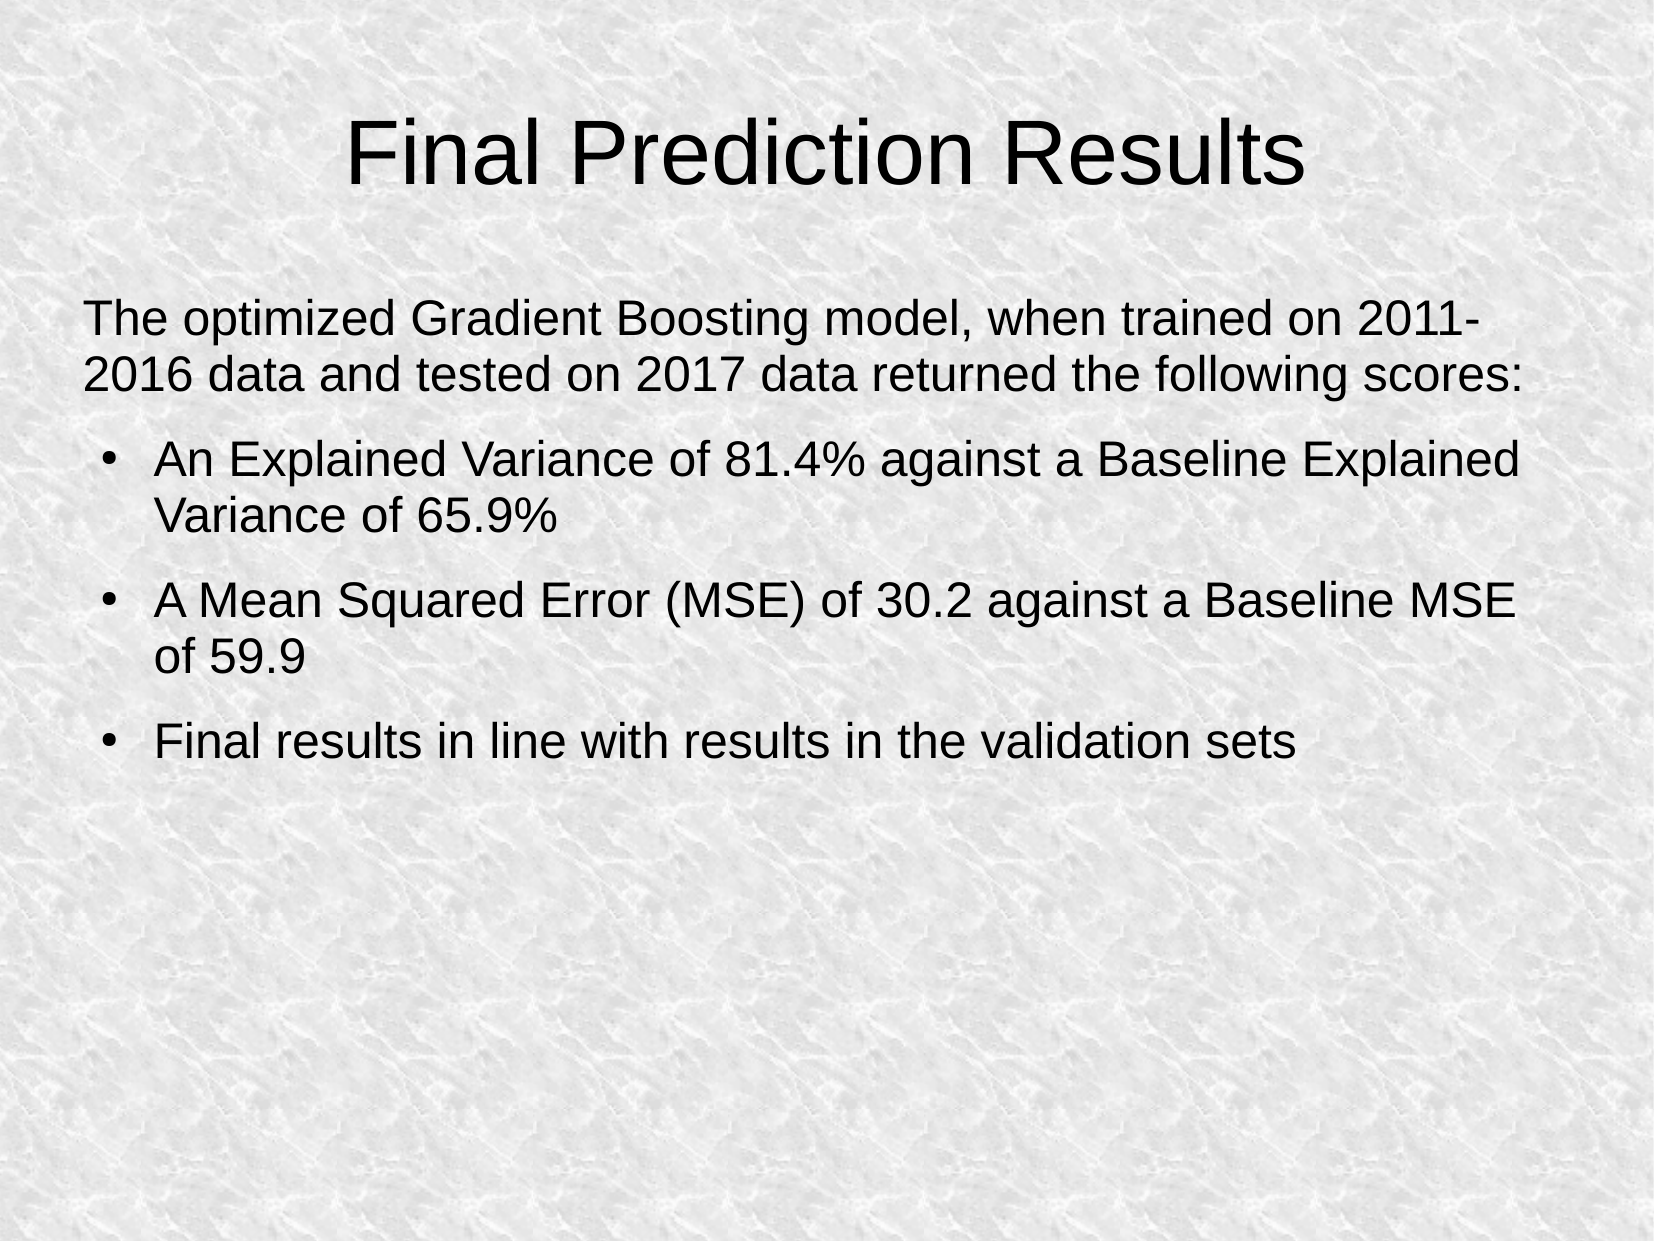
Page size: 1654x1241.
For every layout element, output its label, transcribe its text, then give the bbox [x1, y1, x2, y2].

picture [0, 0, 1654, 1241]
list The optimized Gradient Boosting model, when trained on 2011-2016 data and tested on 2017 data returned the following scores: An Explained Variance of 81.4% against a Baseline Explained Variance of 65.9% A Mean Squared Error (MSE) of 30.2 against a Baseline MSE of 59.9 Final results in line with results in the validation sets [82, 290, 1571, 1010]
title Final Prediction Results [82, 49, 1571, 257]
